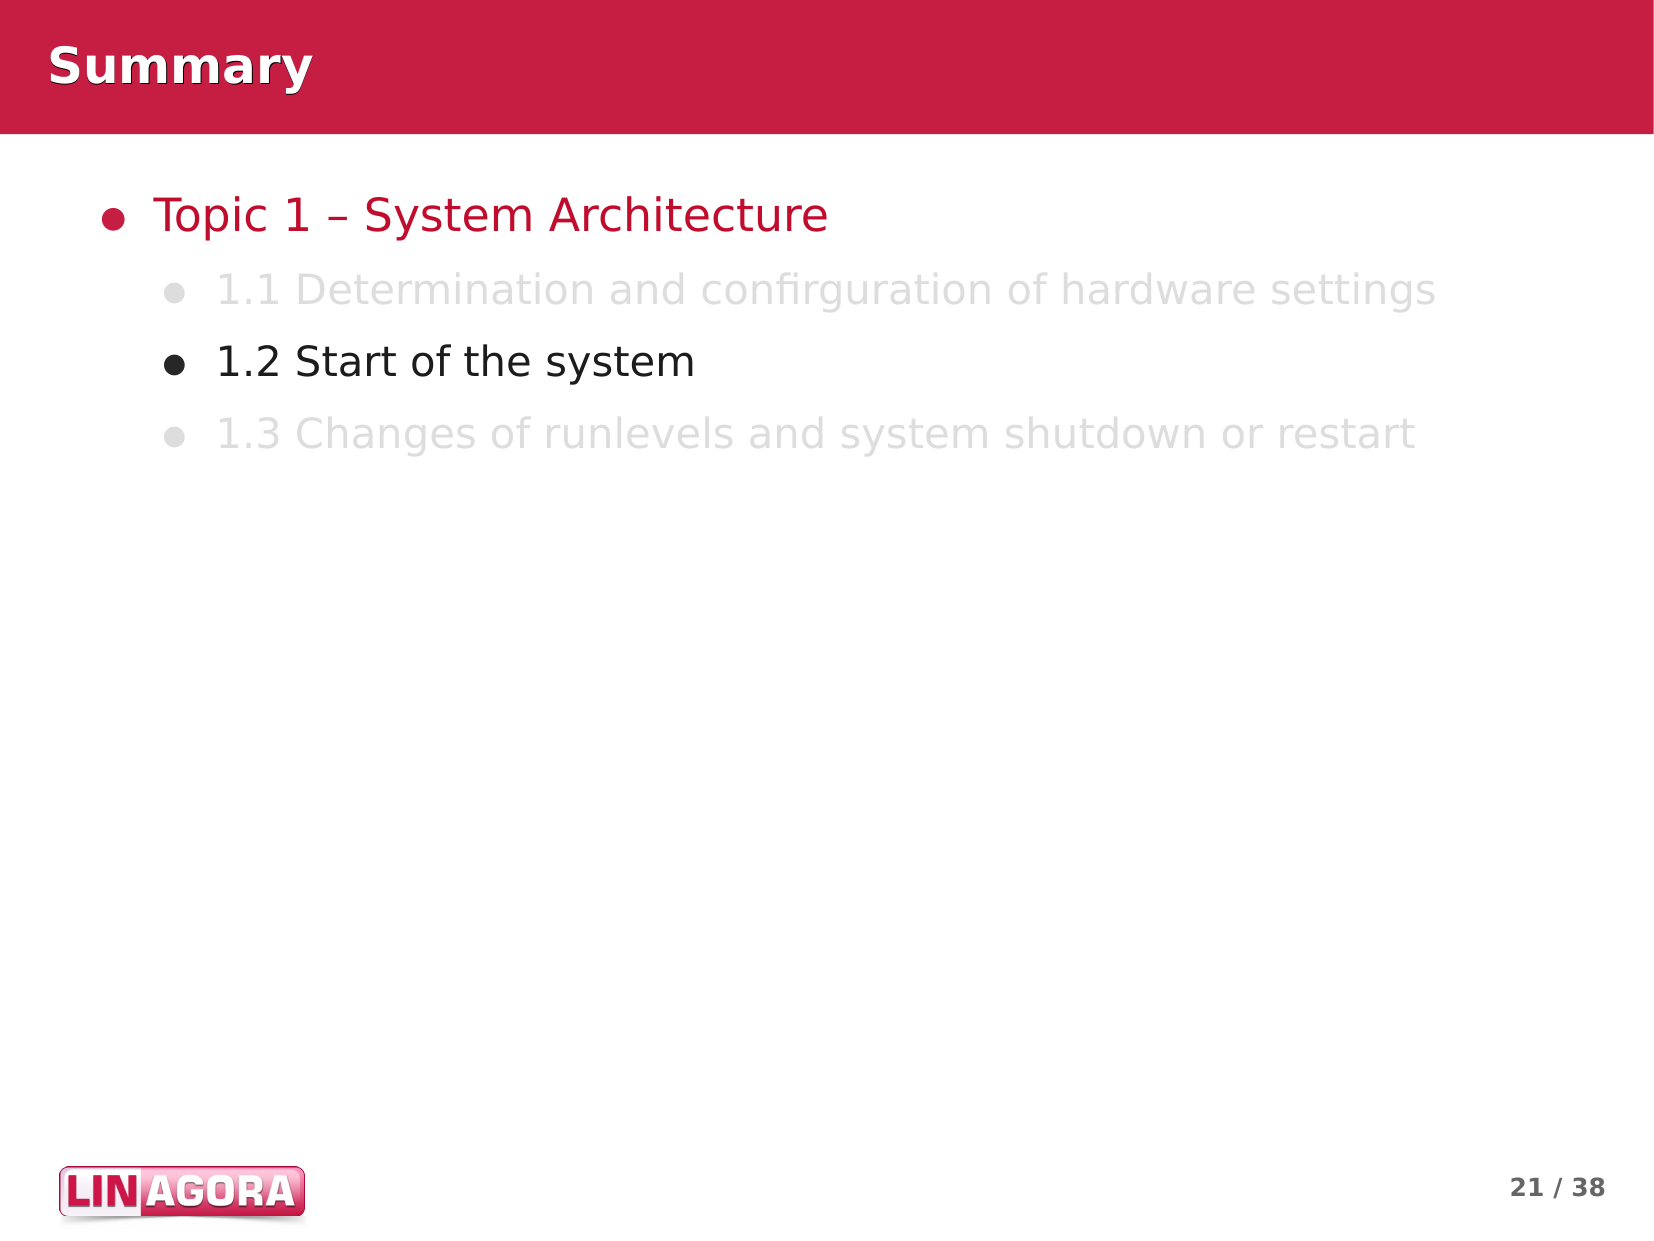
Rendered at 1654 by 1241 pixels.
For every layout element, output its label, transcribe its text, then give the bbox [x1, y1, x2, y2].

picture [59, 1166, 308, 1229]
title Summary [47, 7, 1624, 126]
list Topic 1 – System Architecture 1.1 Determination and confirguration of hardware settings 1.2 Start of the system 1.3 Changes of runlevels and system shutdown or restart [82, 188, 1571, 1134]
